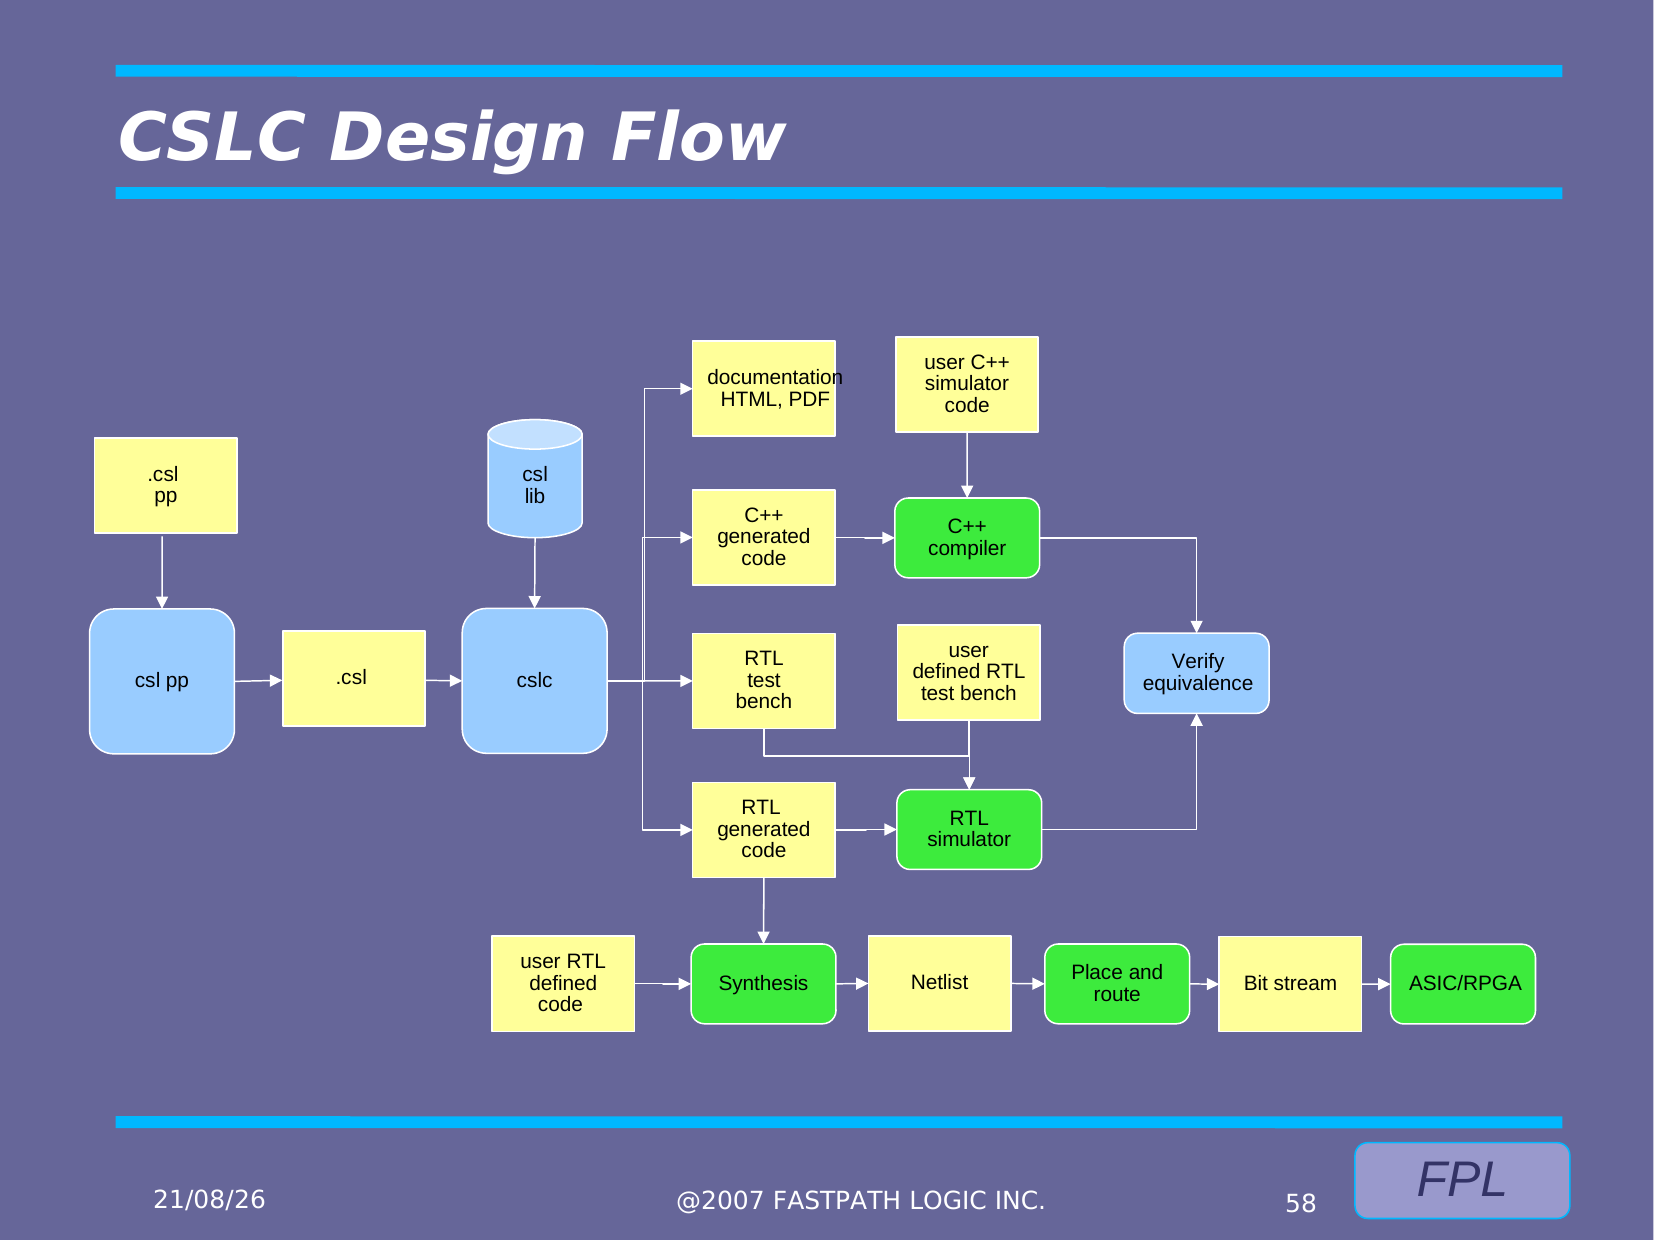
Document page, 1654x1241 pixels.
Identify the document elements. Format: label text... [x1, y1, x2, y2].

text_box RTL generated code [692, 782, 836, 878]
text_box user C++ simulator code [895, 336, 1039, 432]
text_box documentation HTML, PDF [692, 341, 836, 437]
text_box RTL test bench [692, 633, 836, 729]
text_box Netlist [868, 935, 1011, 1031]
text_box user RTL defined code [491, 936, 635, 1032]
text_box RTL simulator [896, 789, 1042, 870]
text_box cslc [462, 608, 608, 754]
text_box ASIC/RPGA [1390, 944, 1536, 1024]
text_box user defined RTL test bench [897, 624, 1041, 720]
text_box Place and route [1044, 943, 1190, 1024]
title CSLC Design Flow [118, 48, 1531, 227]
text_box csl pp [89, 608, 235, 754]
text_box .csl [282, 630, 426, 726]
text_box csl lib [488, 435, 583, 538]
text_box C++ generated code [692, 489, 836, 585]
text_box Synthesis [691, 943, 836, 1024]
text_box .csl pp [94, 437, 237, 533]
text_box Bit stream [1219, 936, 1362, 1032]
text_box Verify equivalence [1124, 633, 1270, 714]
text_box C++ compiler [894, 498, 1040, 578]
